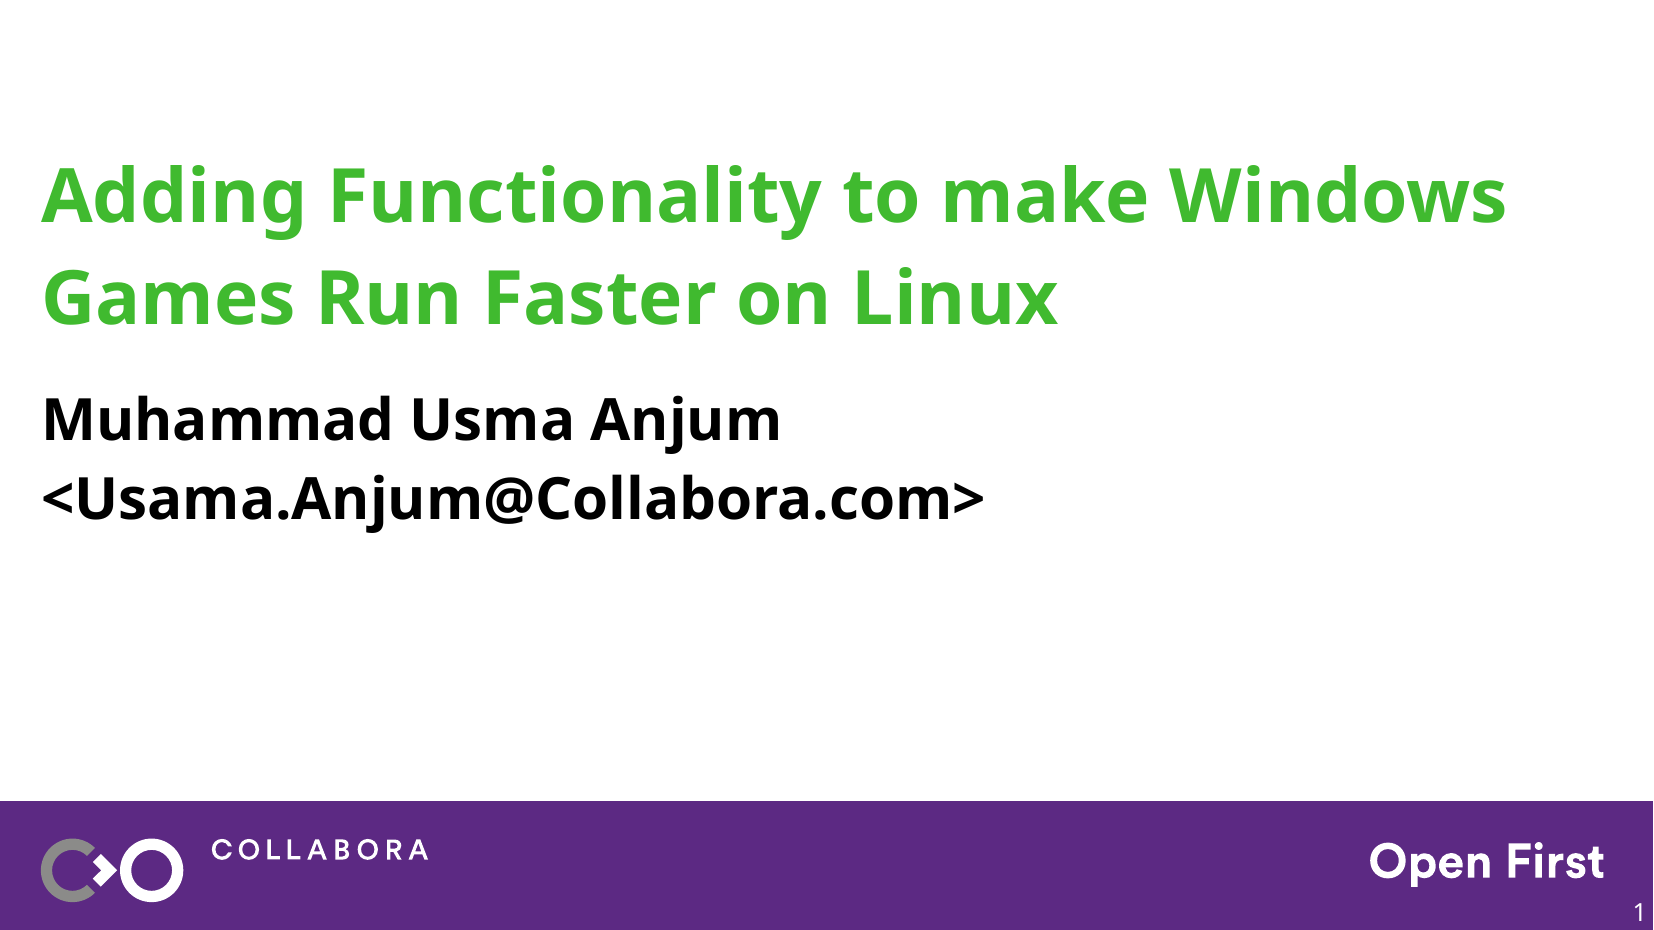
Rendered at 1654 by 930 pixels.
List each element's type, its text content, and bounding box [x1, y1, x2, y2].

title Adding Functionality to make Windows Games Run Faster on Linux [41, 69, 1607, 378]
subtitle Muhammad Usma Anjum <Usama.Anjum@Collabora.com> [41, 378, 1613, 771]
